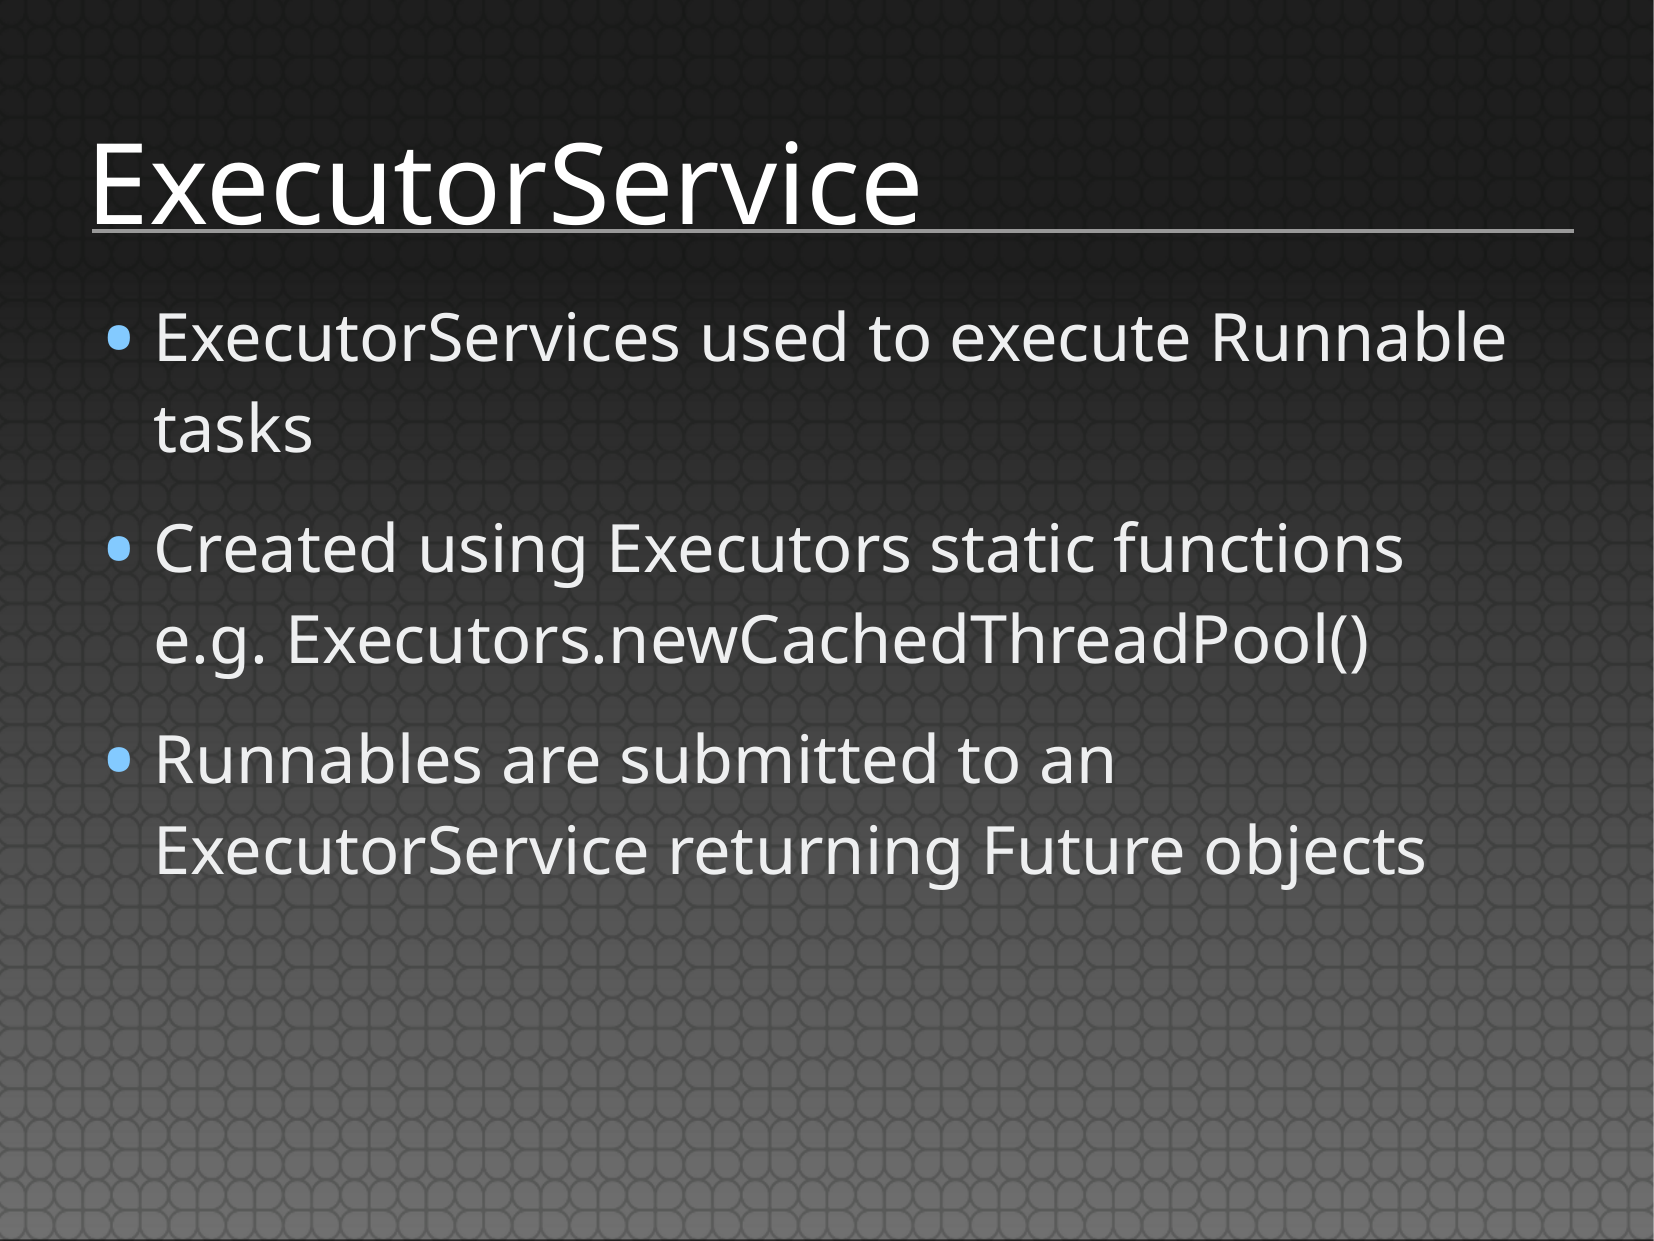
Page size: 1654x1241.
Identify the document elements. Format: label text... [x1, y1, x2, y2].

title ExecutorService [86, 84, 1576, 277]
picture [0, 0, 1654, 1241]
list ExecutorServices used to execute Runnable tasks Created using Executors static functions e.g. Executors.newCachedThreadPool() Runnables are submitted to an ExecutorService returning Future objects [82, 290, 1571, 1094]
